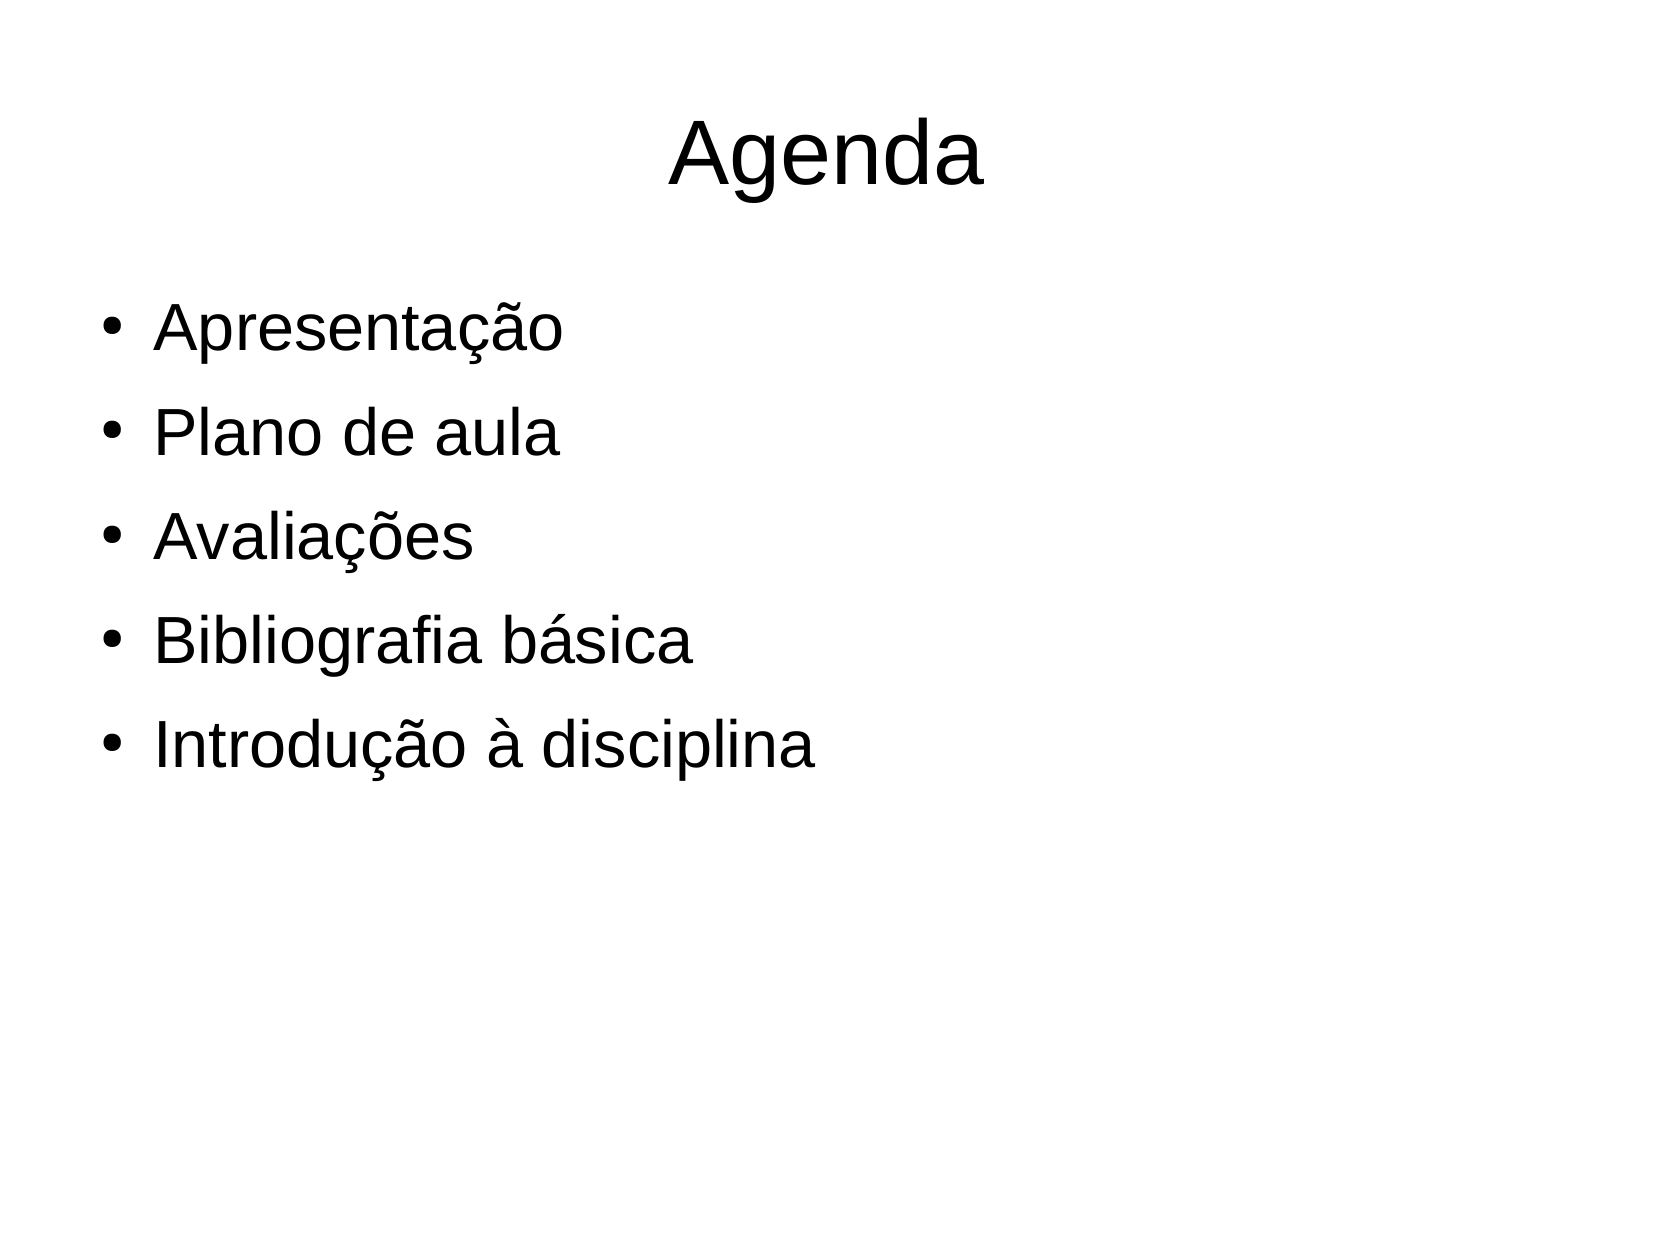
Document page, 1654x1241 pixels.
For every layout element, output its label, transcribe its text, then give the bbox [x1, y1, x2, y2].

list Apresentação Plano de aula Avaliações Bibliografia básica Introdução à disciplina [82, 290, 1538, 1010]
title Agenda [82, 49, 1571, 257]
